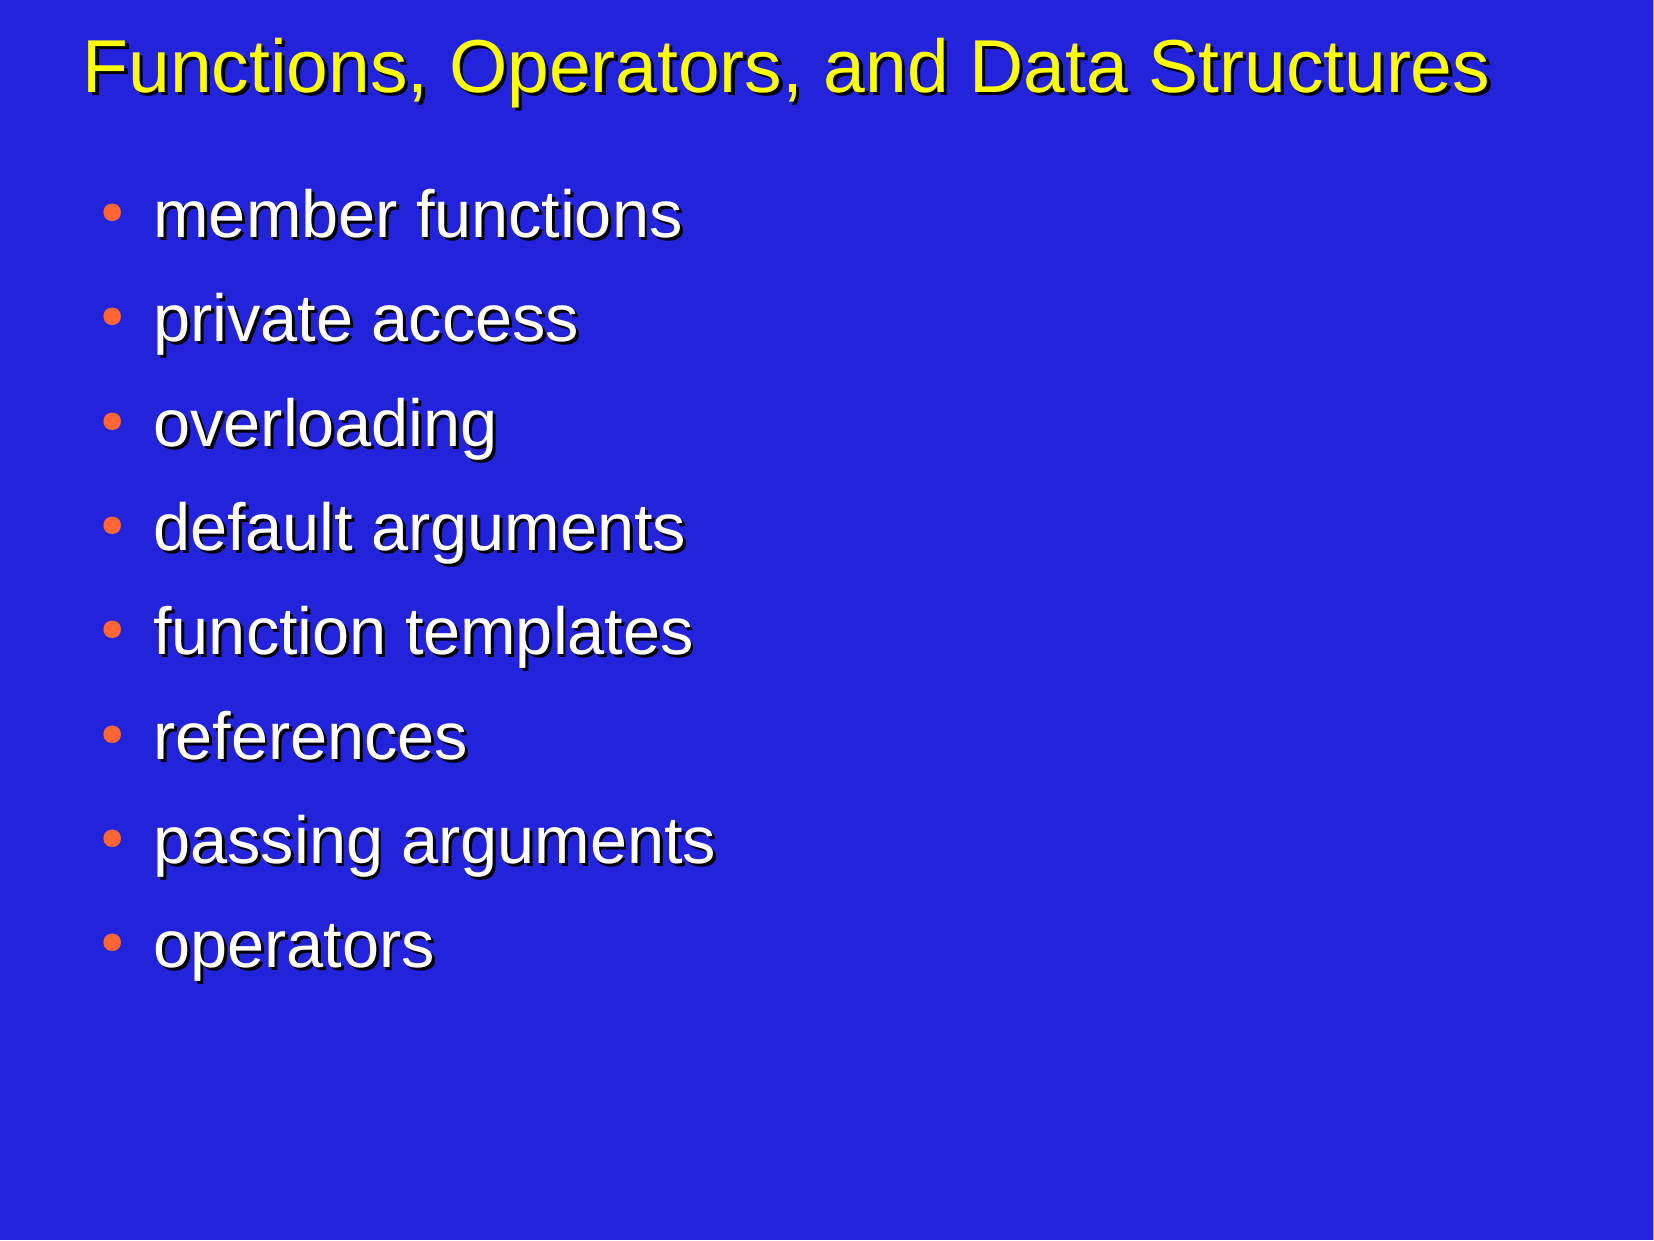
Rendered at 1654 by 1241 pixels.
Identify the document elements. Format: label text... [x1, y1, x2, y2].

title Functions, Operators, and Data Structures [82, 2, 1571, 130]
list member functions private access overloading default arguments function templates references passing arguments operators [82, 177, 1571, 1182]
